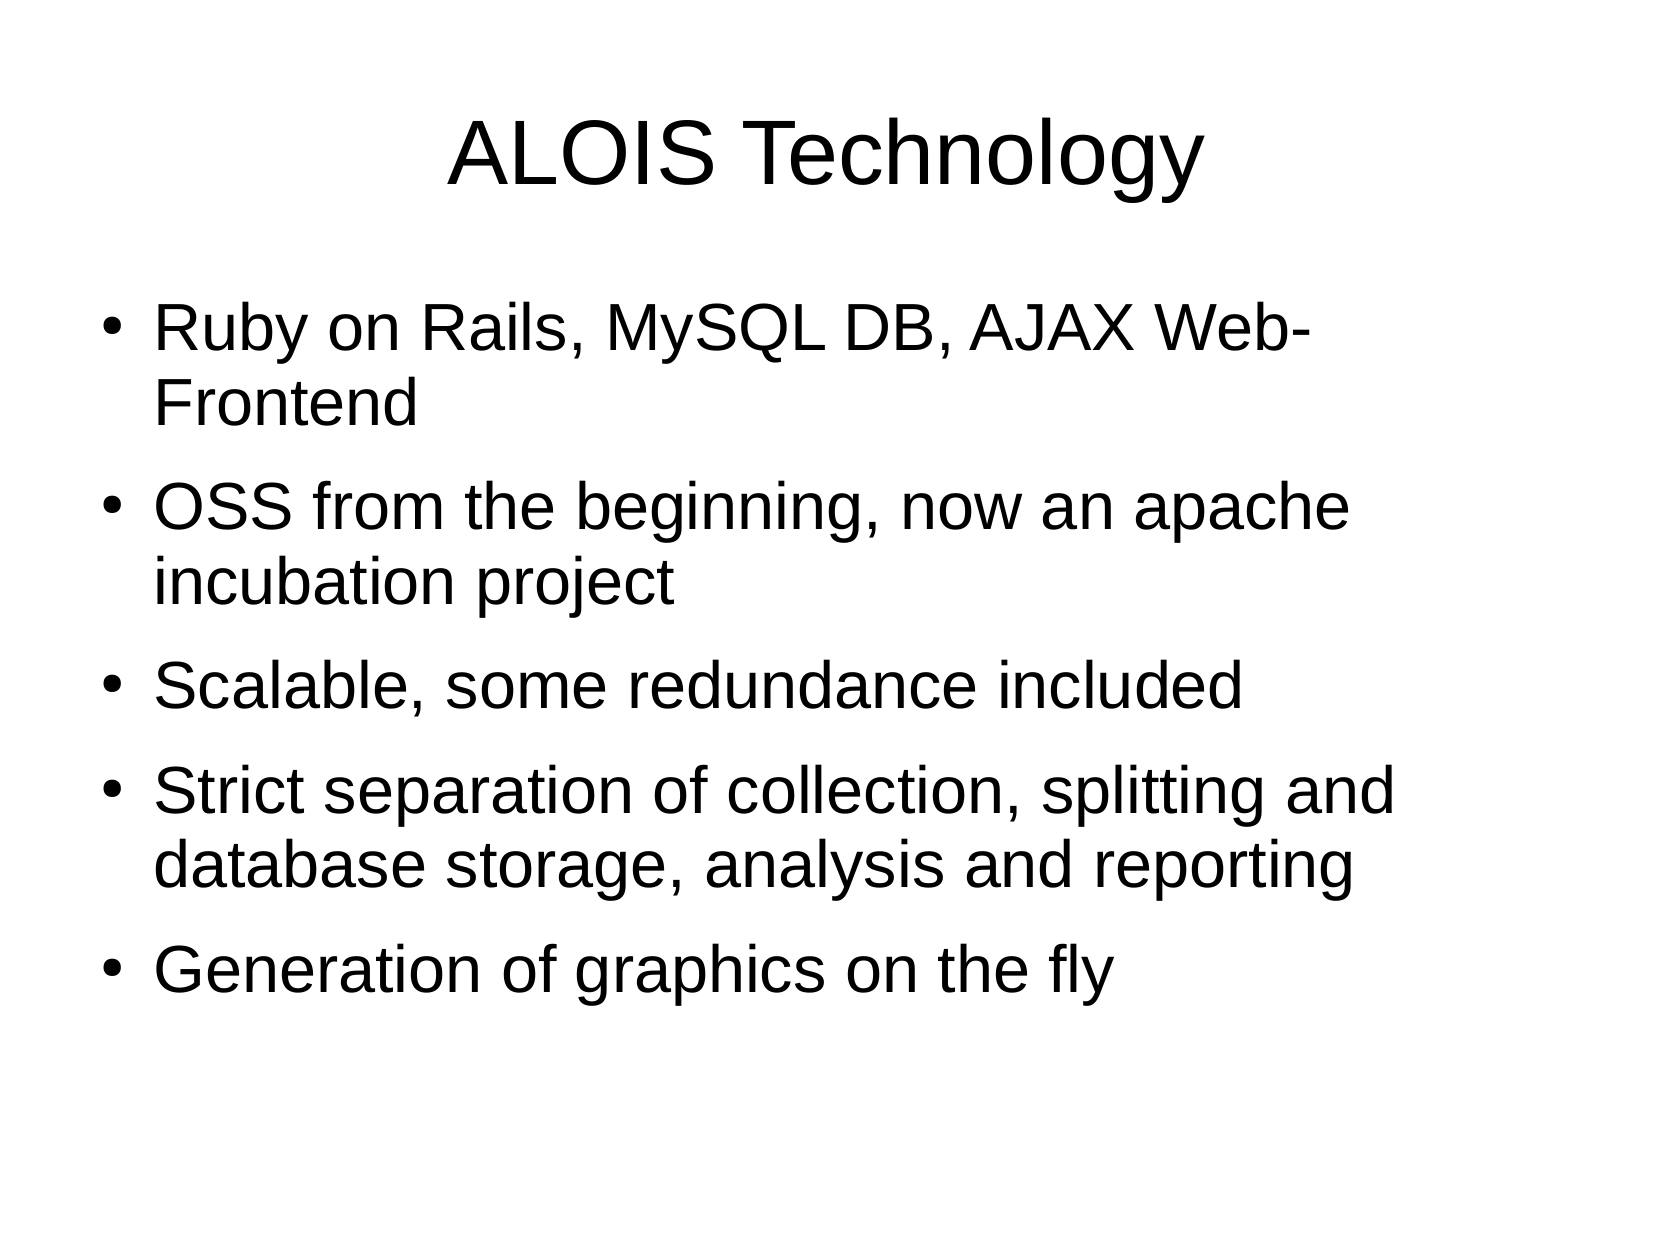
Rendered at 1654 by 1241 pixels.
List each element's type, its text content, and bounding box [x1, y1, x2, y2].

title ALOIS Technology [82, 56, 1571, 250]
list Ruby on Rails, MySQL DB, AJAX Web-Frontend OSS from the beginning, now an apache incubation project Scalable, some redundance included Strict separation of collection, splitting and database storage, analysis and reporting Generation of graphics on the fly [82, 290, 1571, 1109]
